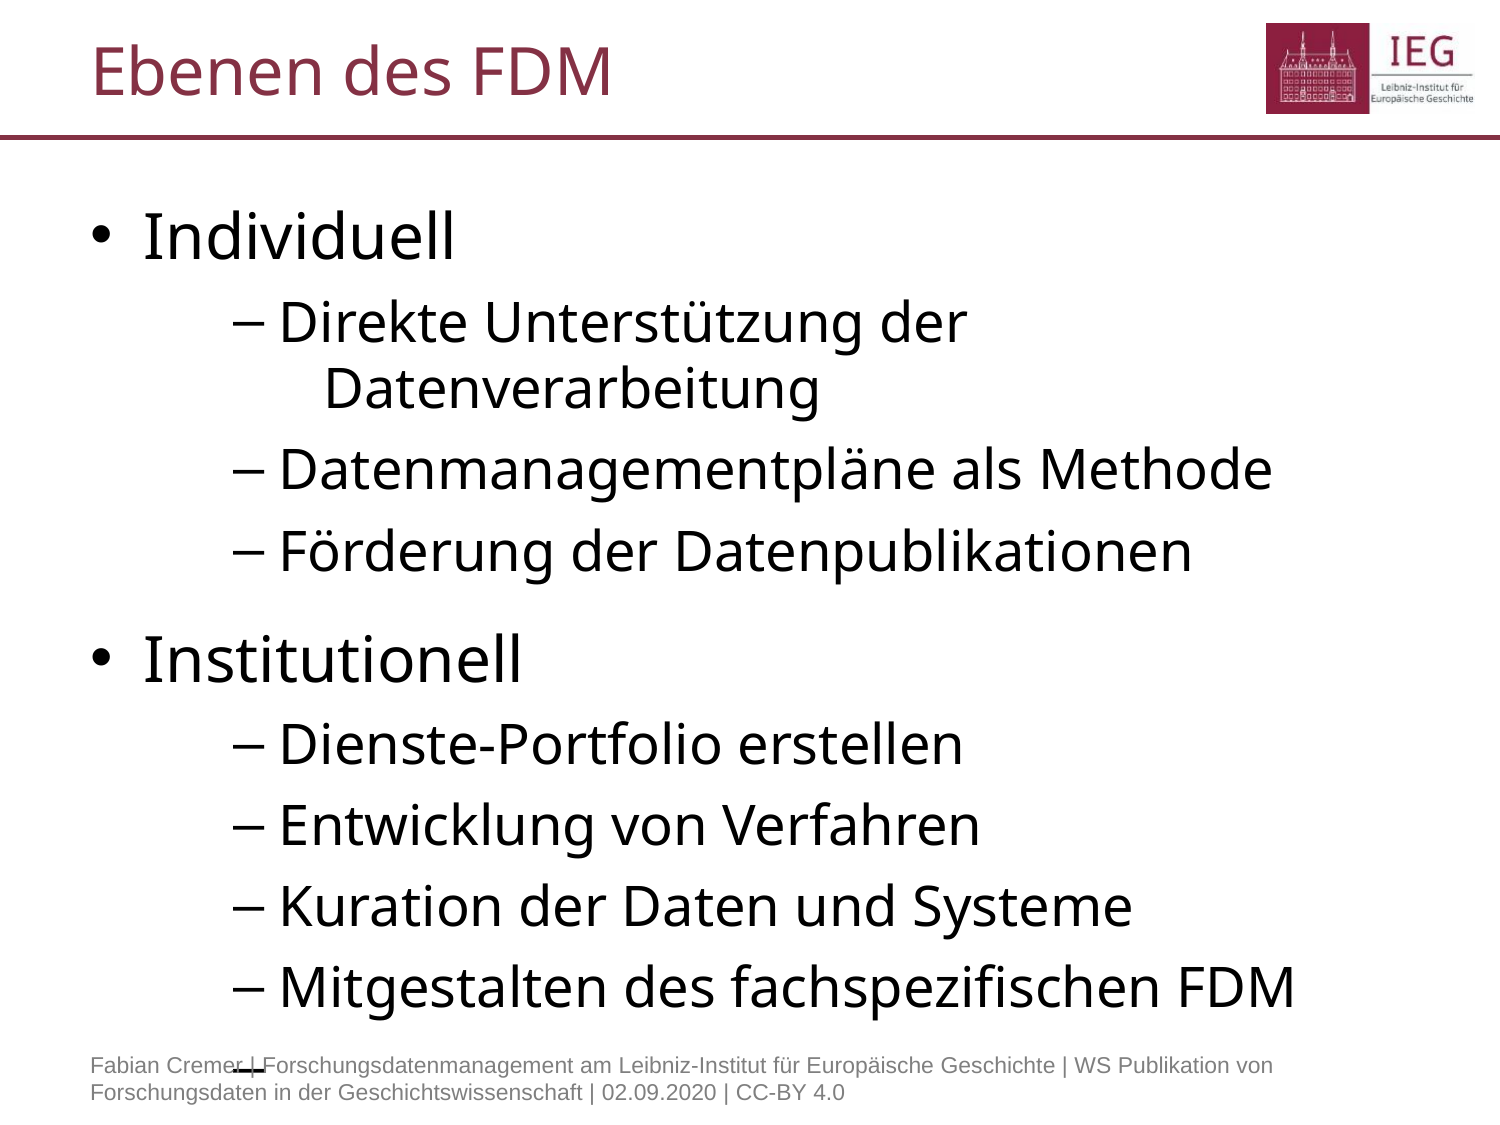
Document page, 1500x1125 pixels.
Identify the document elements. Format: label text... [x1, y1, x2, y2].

text_box Fabian Cremer | Forschungsdatenmanagement am Leibniz-Institut für Europäische Geschichte | WS Publikation von Forschungsdaten in der Geschichtswissenschaft | 02.09.2020 | CC-BY 4.0 [75, 1042, 1426, 1103]
list Individuell Direkte Unterstützung der Datenverarbeitung Datenmanagementpläne als Methode Förderung der Datenpublikationen Institutionell Dienste-Portfolio erstellen Entwicklung von Verfahren Kuration der Daten und Systeme Mitgestalten des fachspezifischen FDM [75, 187, 1464, 1028]
title Ebenen des FDM [75, 0, 1229, 138]
